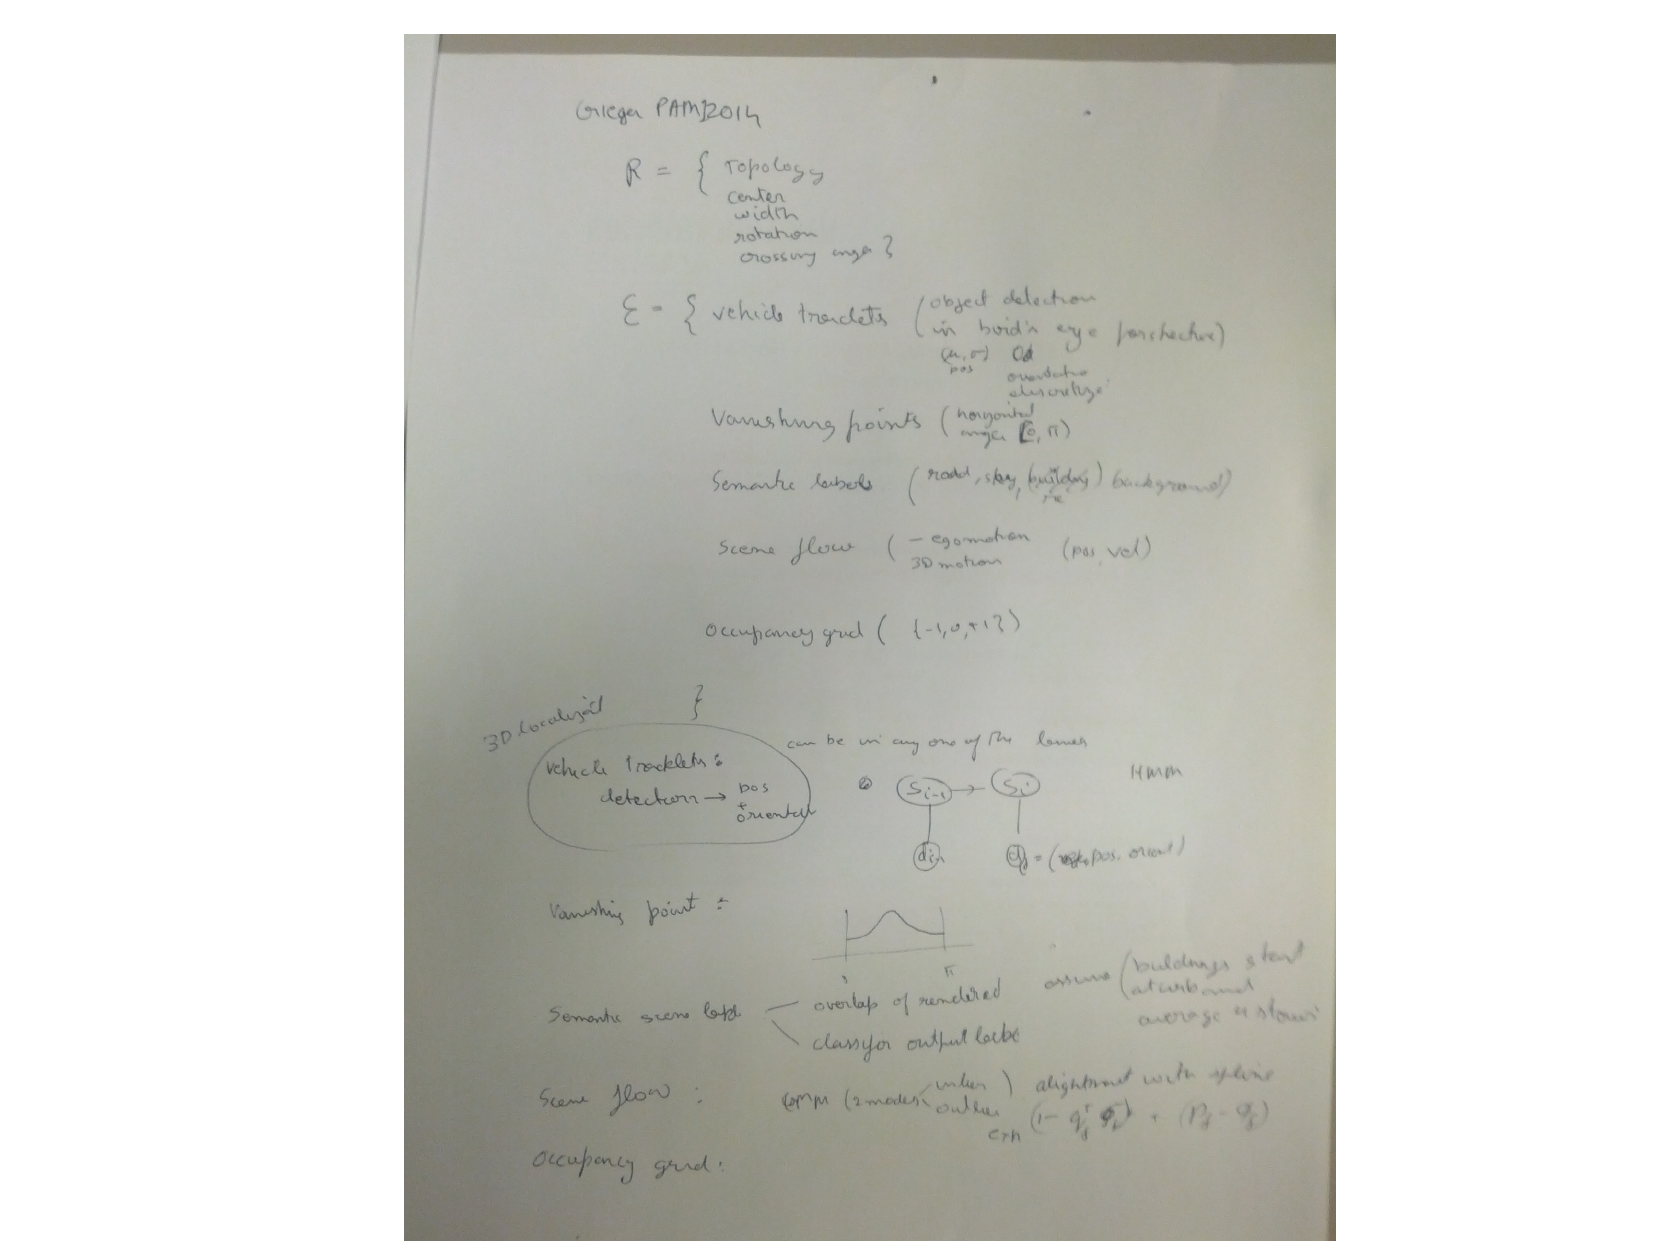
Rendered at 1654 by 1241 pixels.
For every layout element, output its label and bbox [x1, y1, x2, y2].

picture [404, 34, 1336, 1241]
